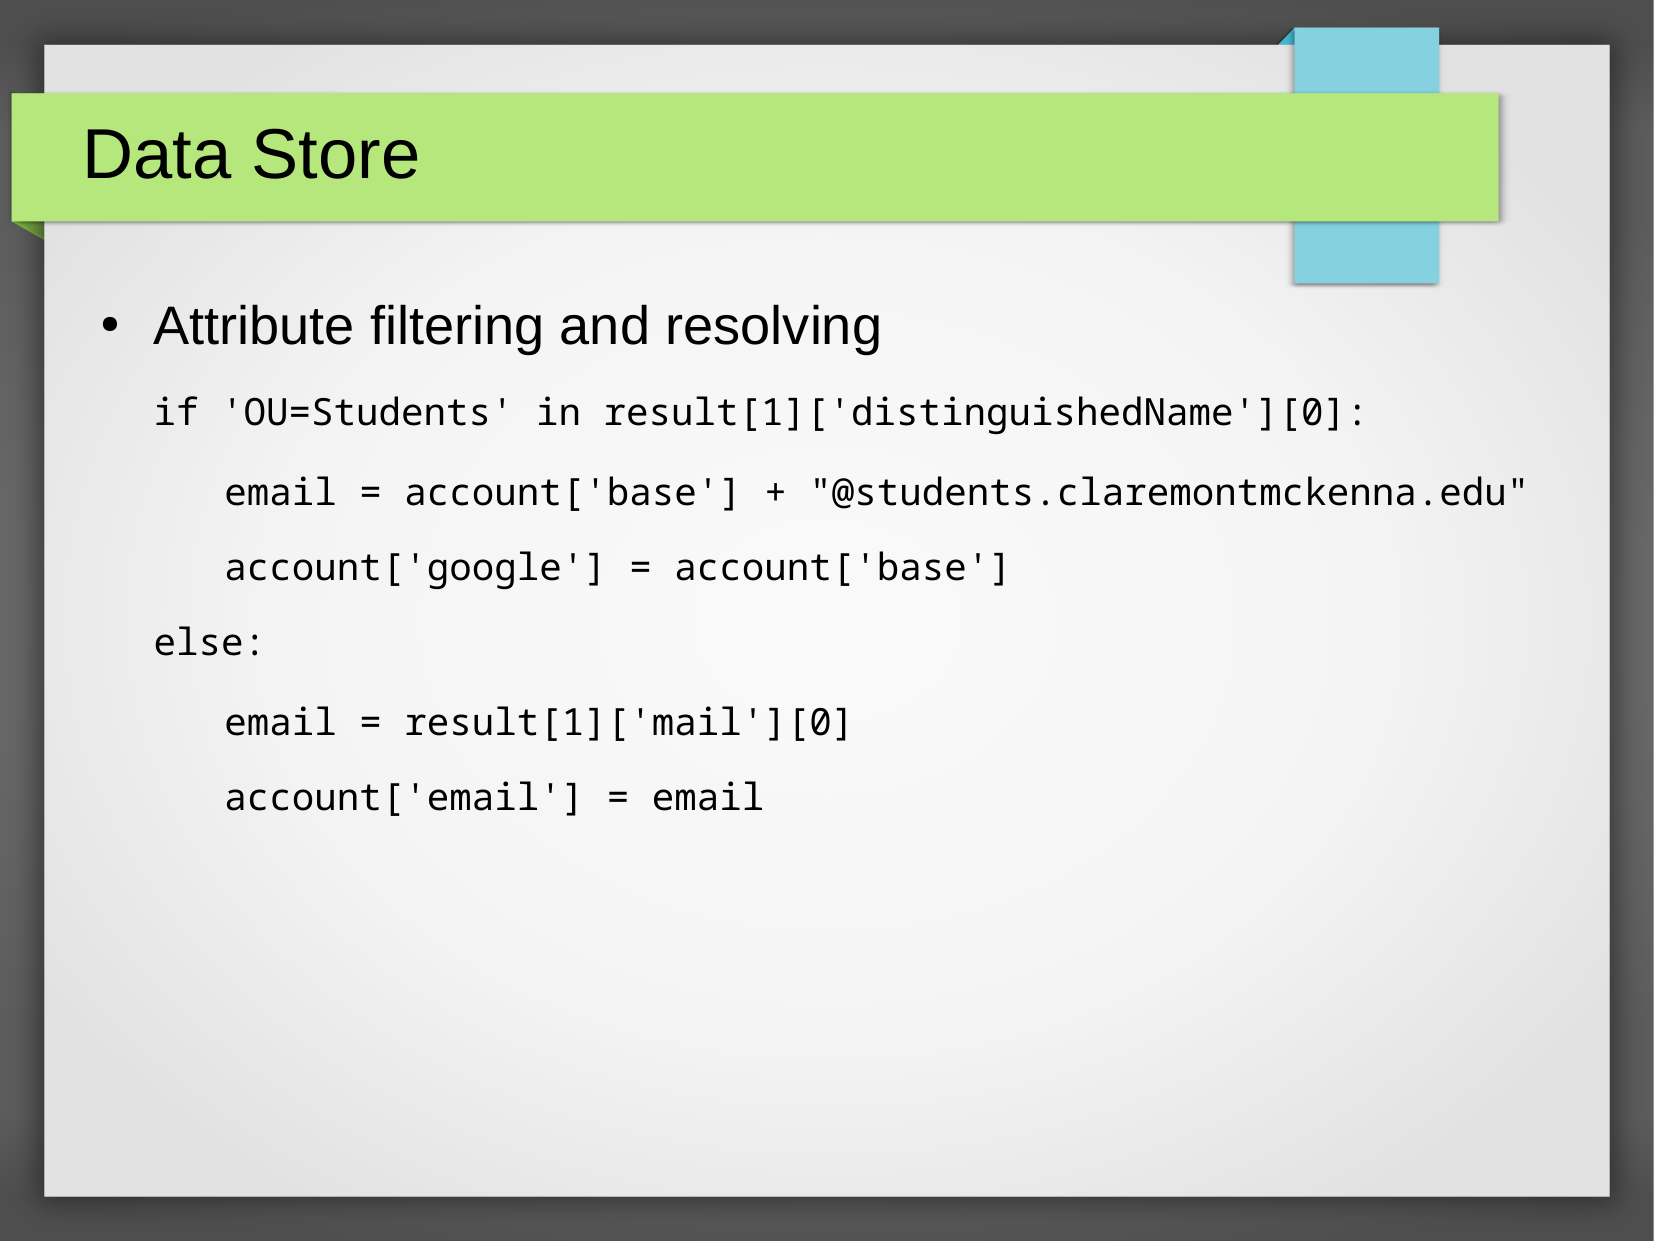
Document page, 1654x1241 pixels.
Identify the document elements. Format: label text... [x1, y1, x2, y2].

picture [0, 0, 1654, 1241]
title Data Store [82, 94, 1264, 213]
list Attribute filtering and resolving if 'OU=Students' in result[1]['distinguishedName'][0]: email = account['base'] + "@students.claremontmckenna.edu" account['google'] = account['base'] else: email = result[1]['mail'][0] account['email'] = email [82, 295, 1571, 1015]
